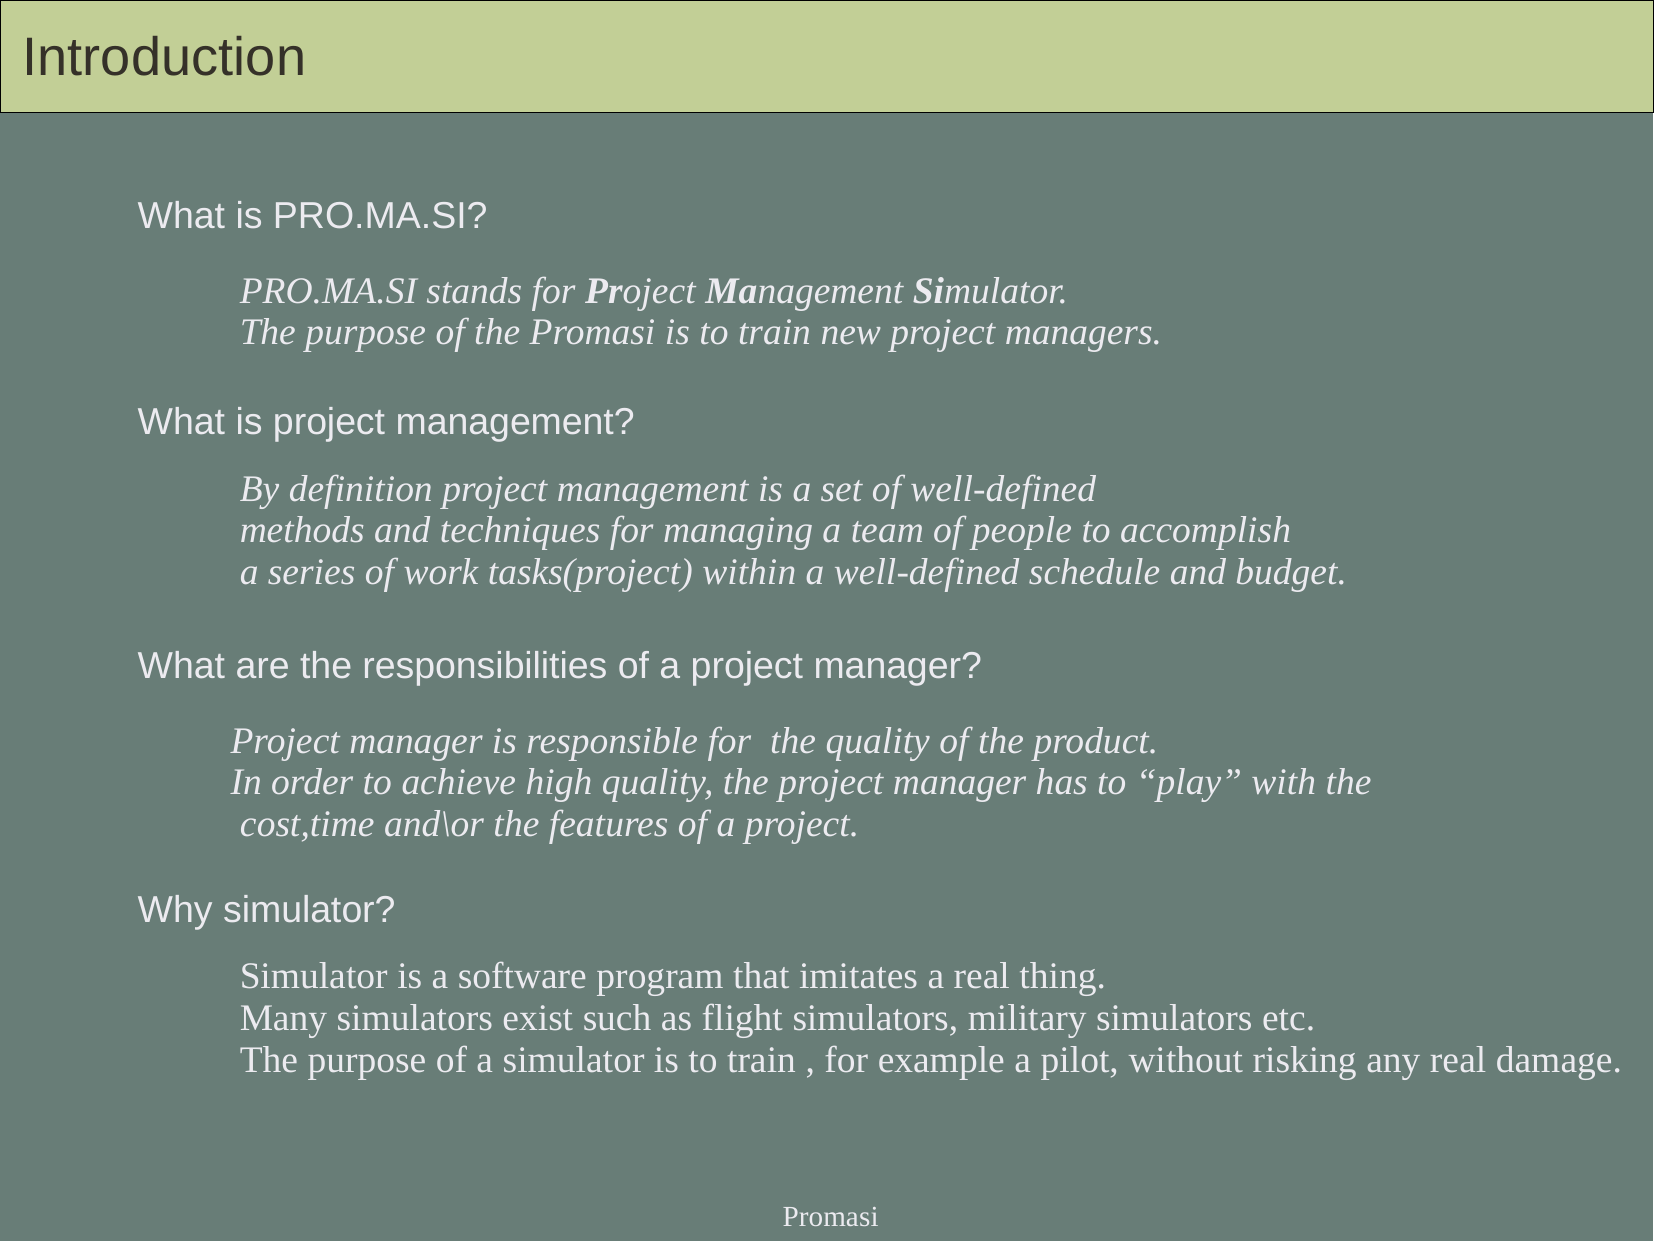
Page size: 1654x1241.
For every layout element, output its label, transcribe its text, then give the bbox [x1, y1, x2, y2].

title Introduction [7, 19, 571, 95]
text_box PRO.MA.SI stands for Project Management Simulator. The purpose of the Promasi is to train new project managers. [225, 262, 1178, 361]
text_box By definition project management is a set of well-defined methods and techniques for managing a team of people to accomplish a series of work tasks(project) within a well-defined schedule and budget. [225, 460, 1363, 601]
text_box What is PRO.MA.SI? [112, 187, 516, 245]
text_box What are the responsibilities of a project manager? [112, 637, 1011, 695]
text_box What is project management? [112, 393, 664, 451]
text_box Why simulator? [112, 880, 424, 938]
text_box Simulator is a software program that imitates a real thing. Many simulators exist such as flight simulators, military simulators etc. The purpose of a simulator is to train , for example a pilot, without risking any real damage. [225, 948, 1639, 1088]
text_box Project manager is responsible for the quality of the product. In order to achieve high quality, the project manager has to “play” with the cost,time and\or the features of a project. [215, 712, 1388, 852]
